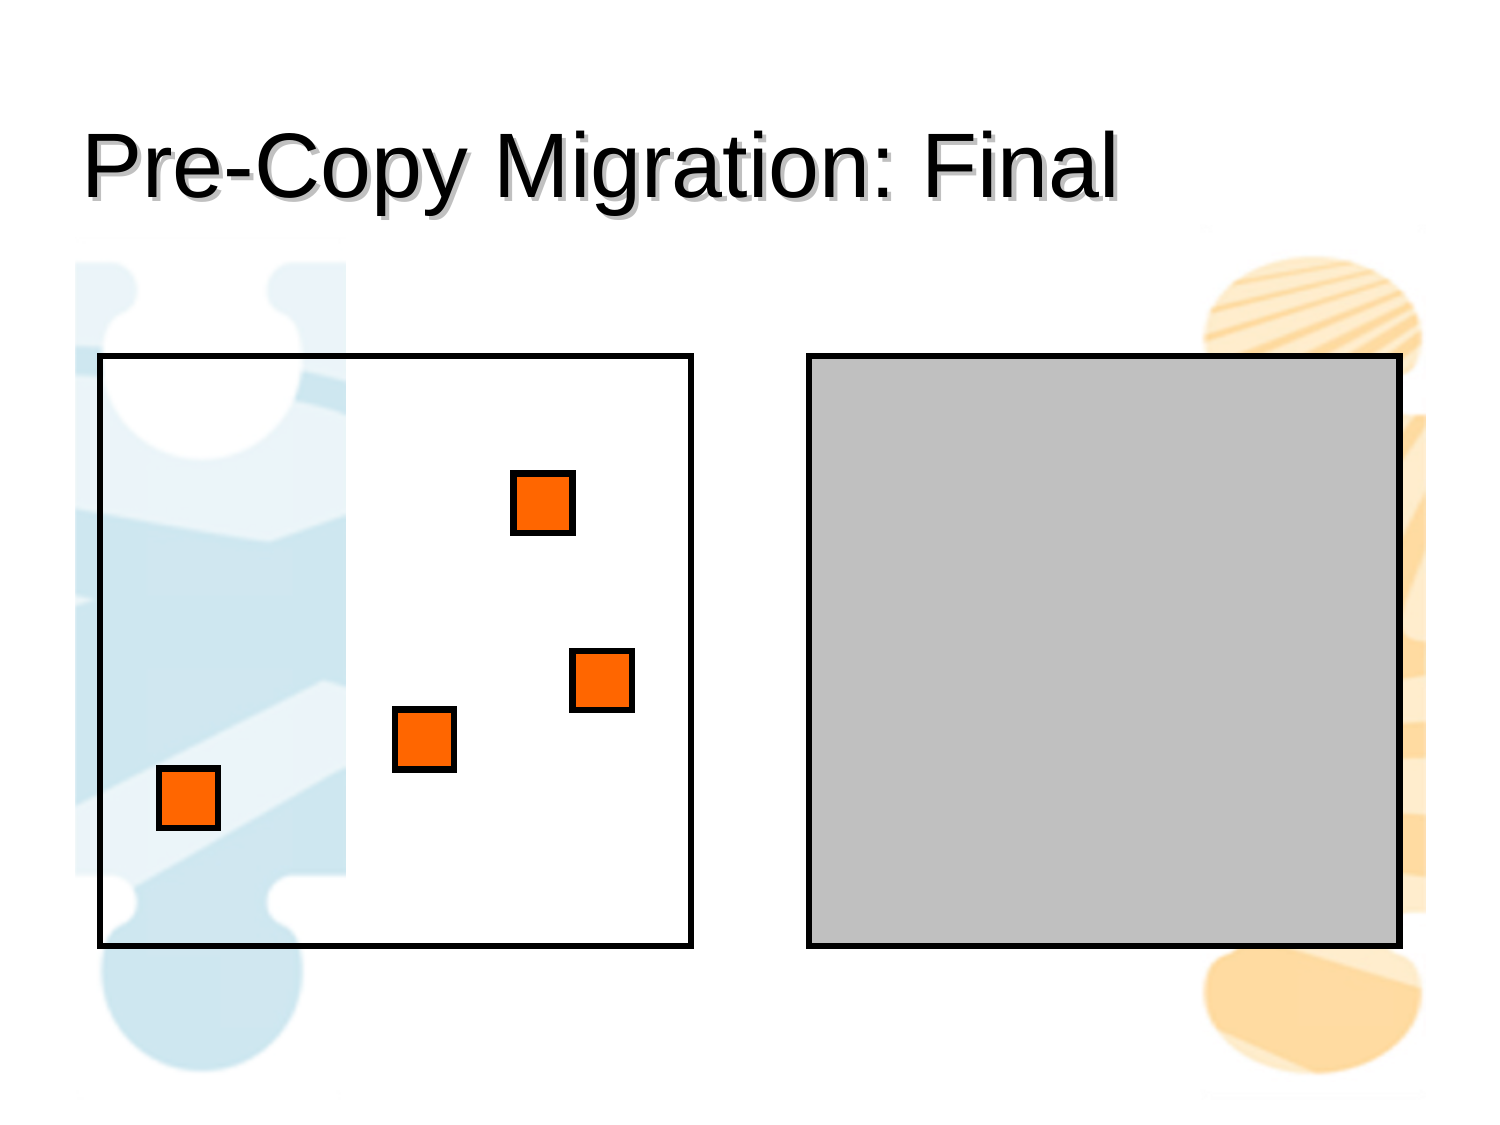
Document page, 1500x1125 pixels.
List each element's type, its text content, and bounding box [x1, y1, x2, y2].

title Pre-Copy Migration: Final [66, 37, 1400, 225]
text_box [395, 709, 455, 770]
picture [1200, 224, 1426, 1100]
text_box [159, 768, 219, 828]
text_box [808, 355, 1400, 947]
text_box [572, 650, 632, 711]
picture [103, 359, 346, 943]
picture [75, 237, 346, 1100]
text_box [513, 473, 573, 534]
